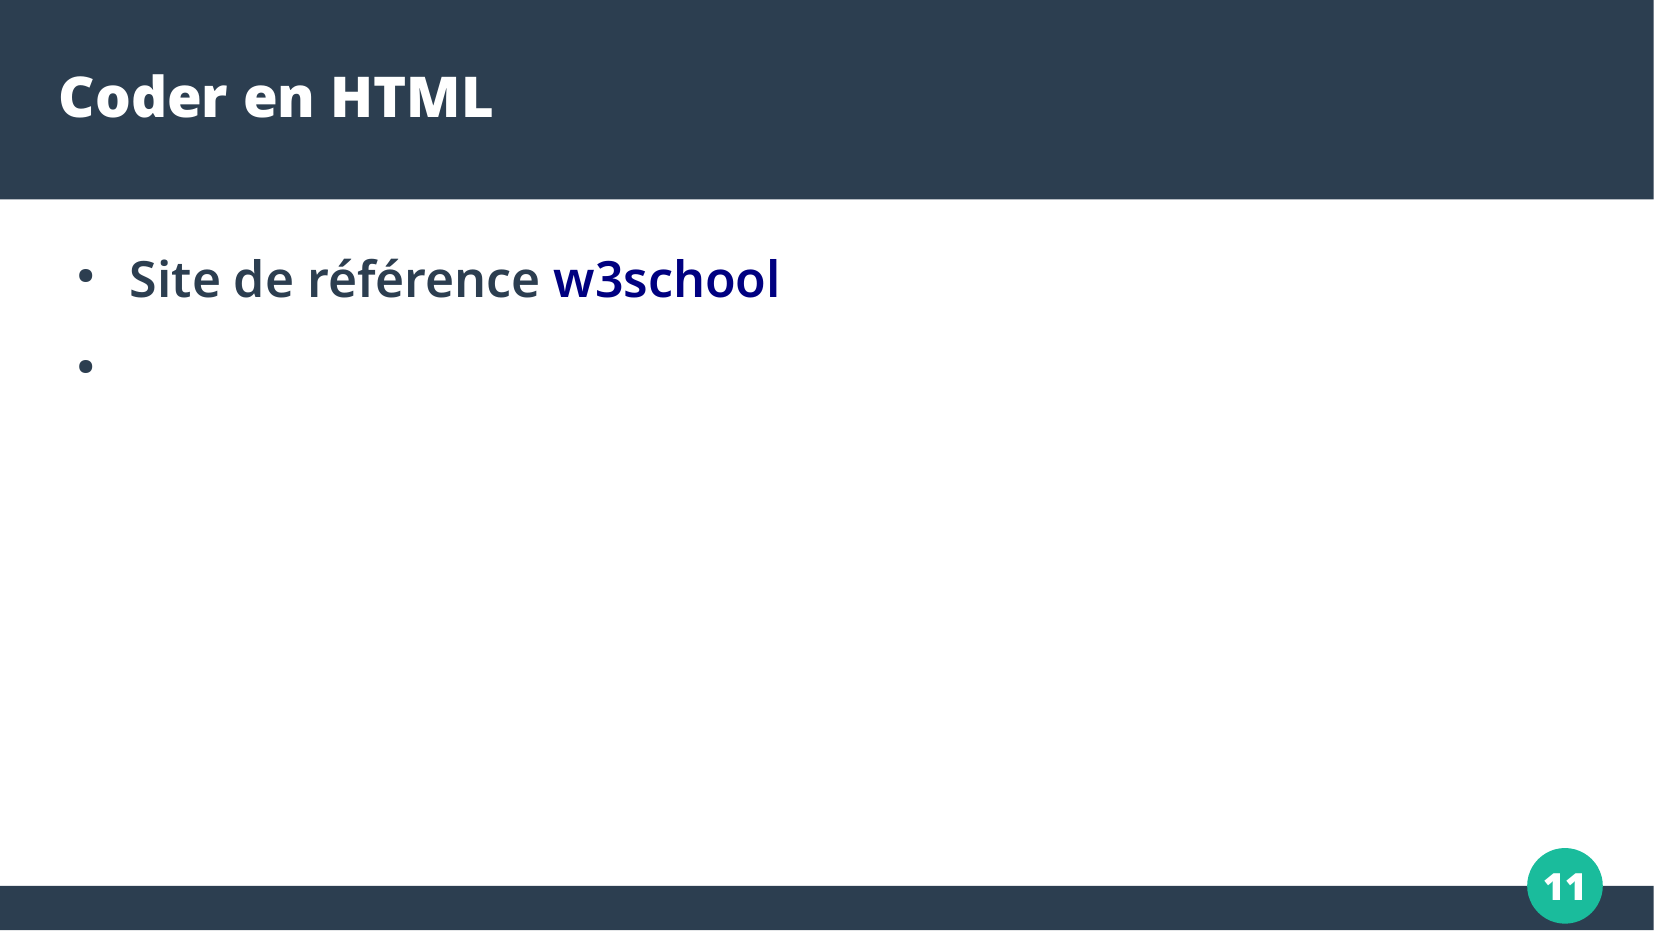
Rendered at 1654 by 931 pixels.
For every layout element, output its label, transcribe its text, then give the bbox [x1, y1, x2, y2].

title Coder en HTML [59, 37, 1595, 155]
list Site de référence w3school [59, 243, 1595, 864]
